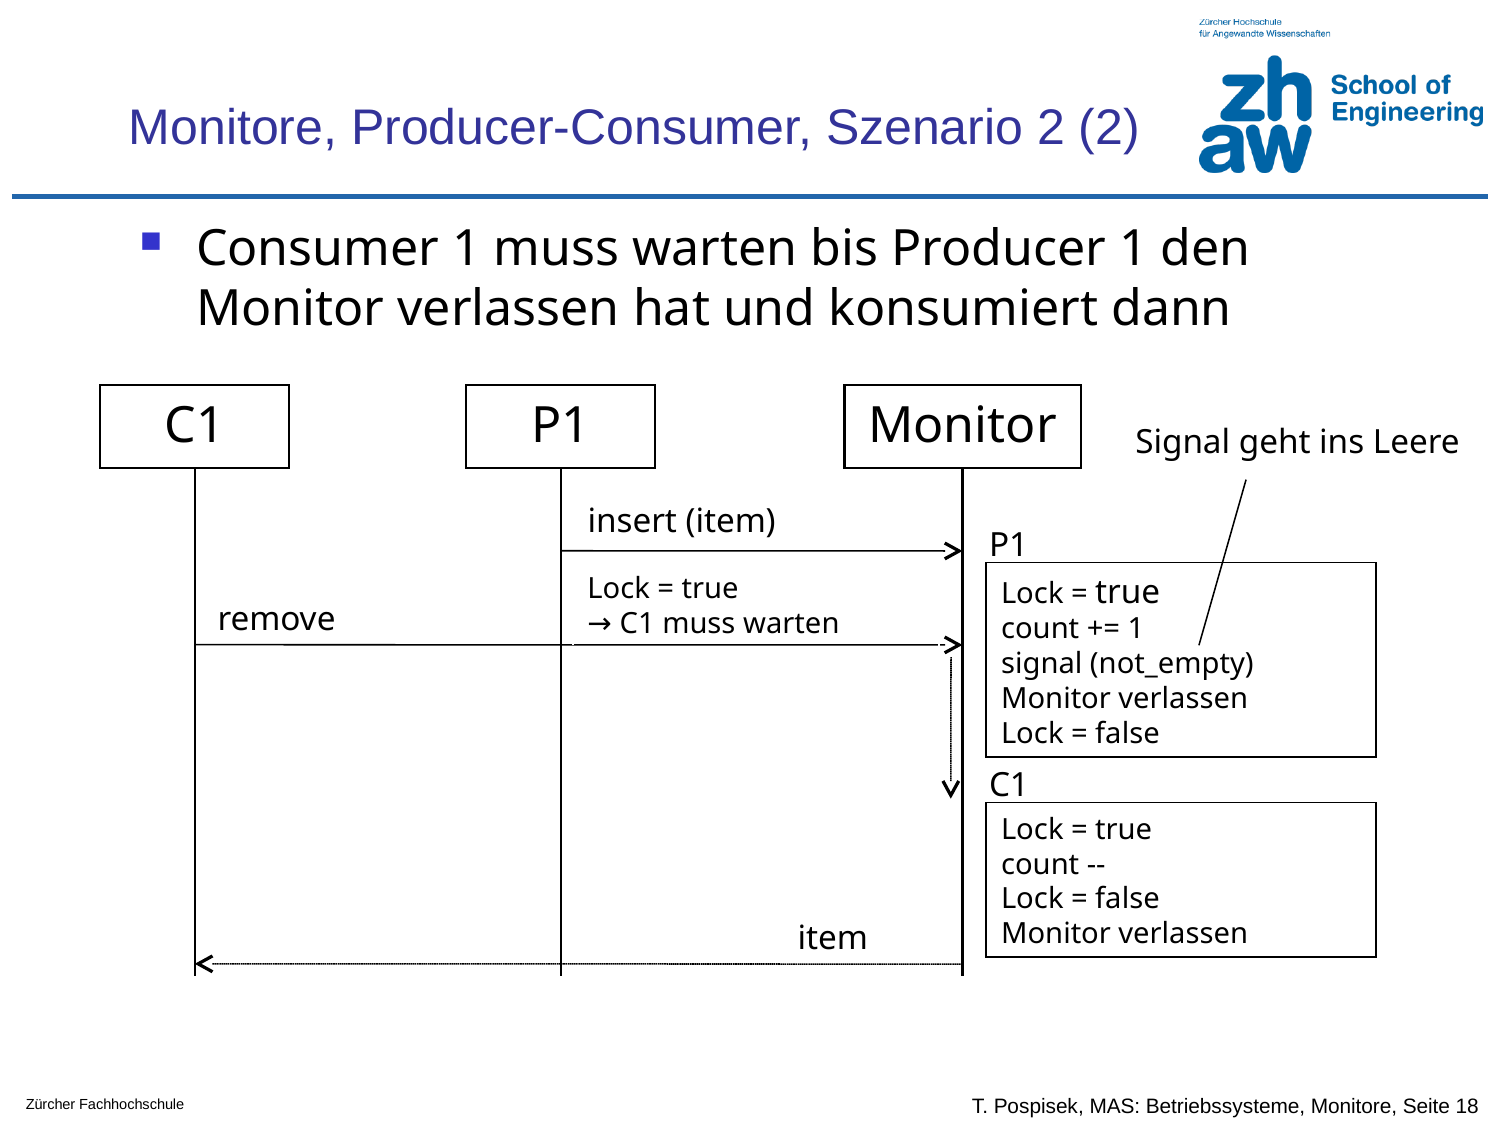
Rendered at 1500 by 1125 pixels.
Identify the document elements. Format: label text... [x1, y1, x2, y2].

text_box P1 [466, 385, 656, 468]
text_box item [783, 908, 883, 964]
text_box C1 [100, 385, 290, 468]
text_box Monitor [844, 385, 1081, 468]
text_box P1 [974, 515, 1116, 571]
text_box Signal geht ins Leere [1120, 412, 1476, 468]
title Monitore, Producer-Consumer, Szenario 2 (2) [99, 50, 1379, 163]
text_box C1 [974, 755, 1116, 811]
text_box remove [202, 589, 351, 645]
text_box Lock = true count += 1 signal (not_empty) Monitor verlassen Lock = false [986, 562, 1376, 758]
text_box Consumer 1 muss warten bis Producer 1 den Monitor verlassen hat und konsumiert dann [125, 207, 1353, 343]
text_box Lock = true → C1 muss warten [572, 562, 939, 648]
text_box insert (item) [572, 491, 833, 547]
picture [1199, 19, 1483, 173]
text_box Lock = true count -- Lock = false Monitor verlassen [986, 802, 1376, 958]
